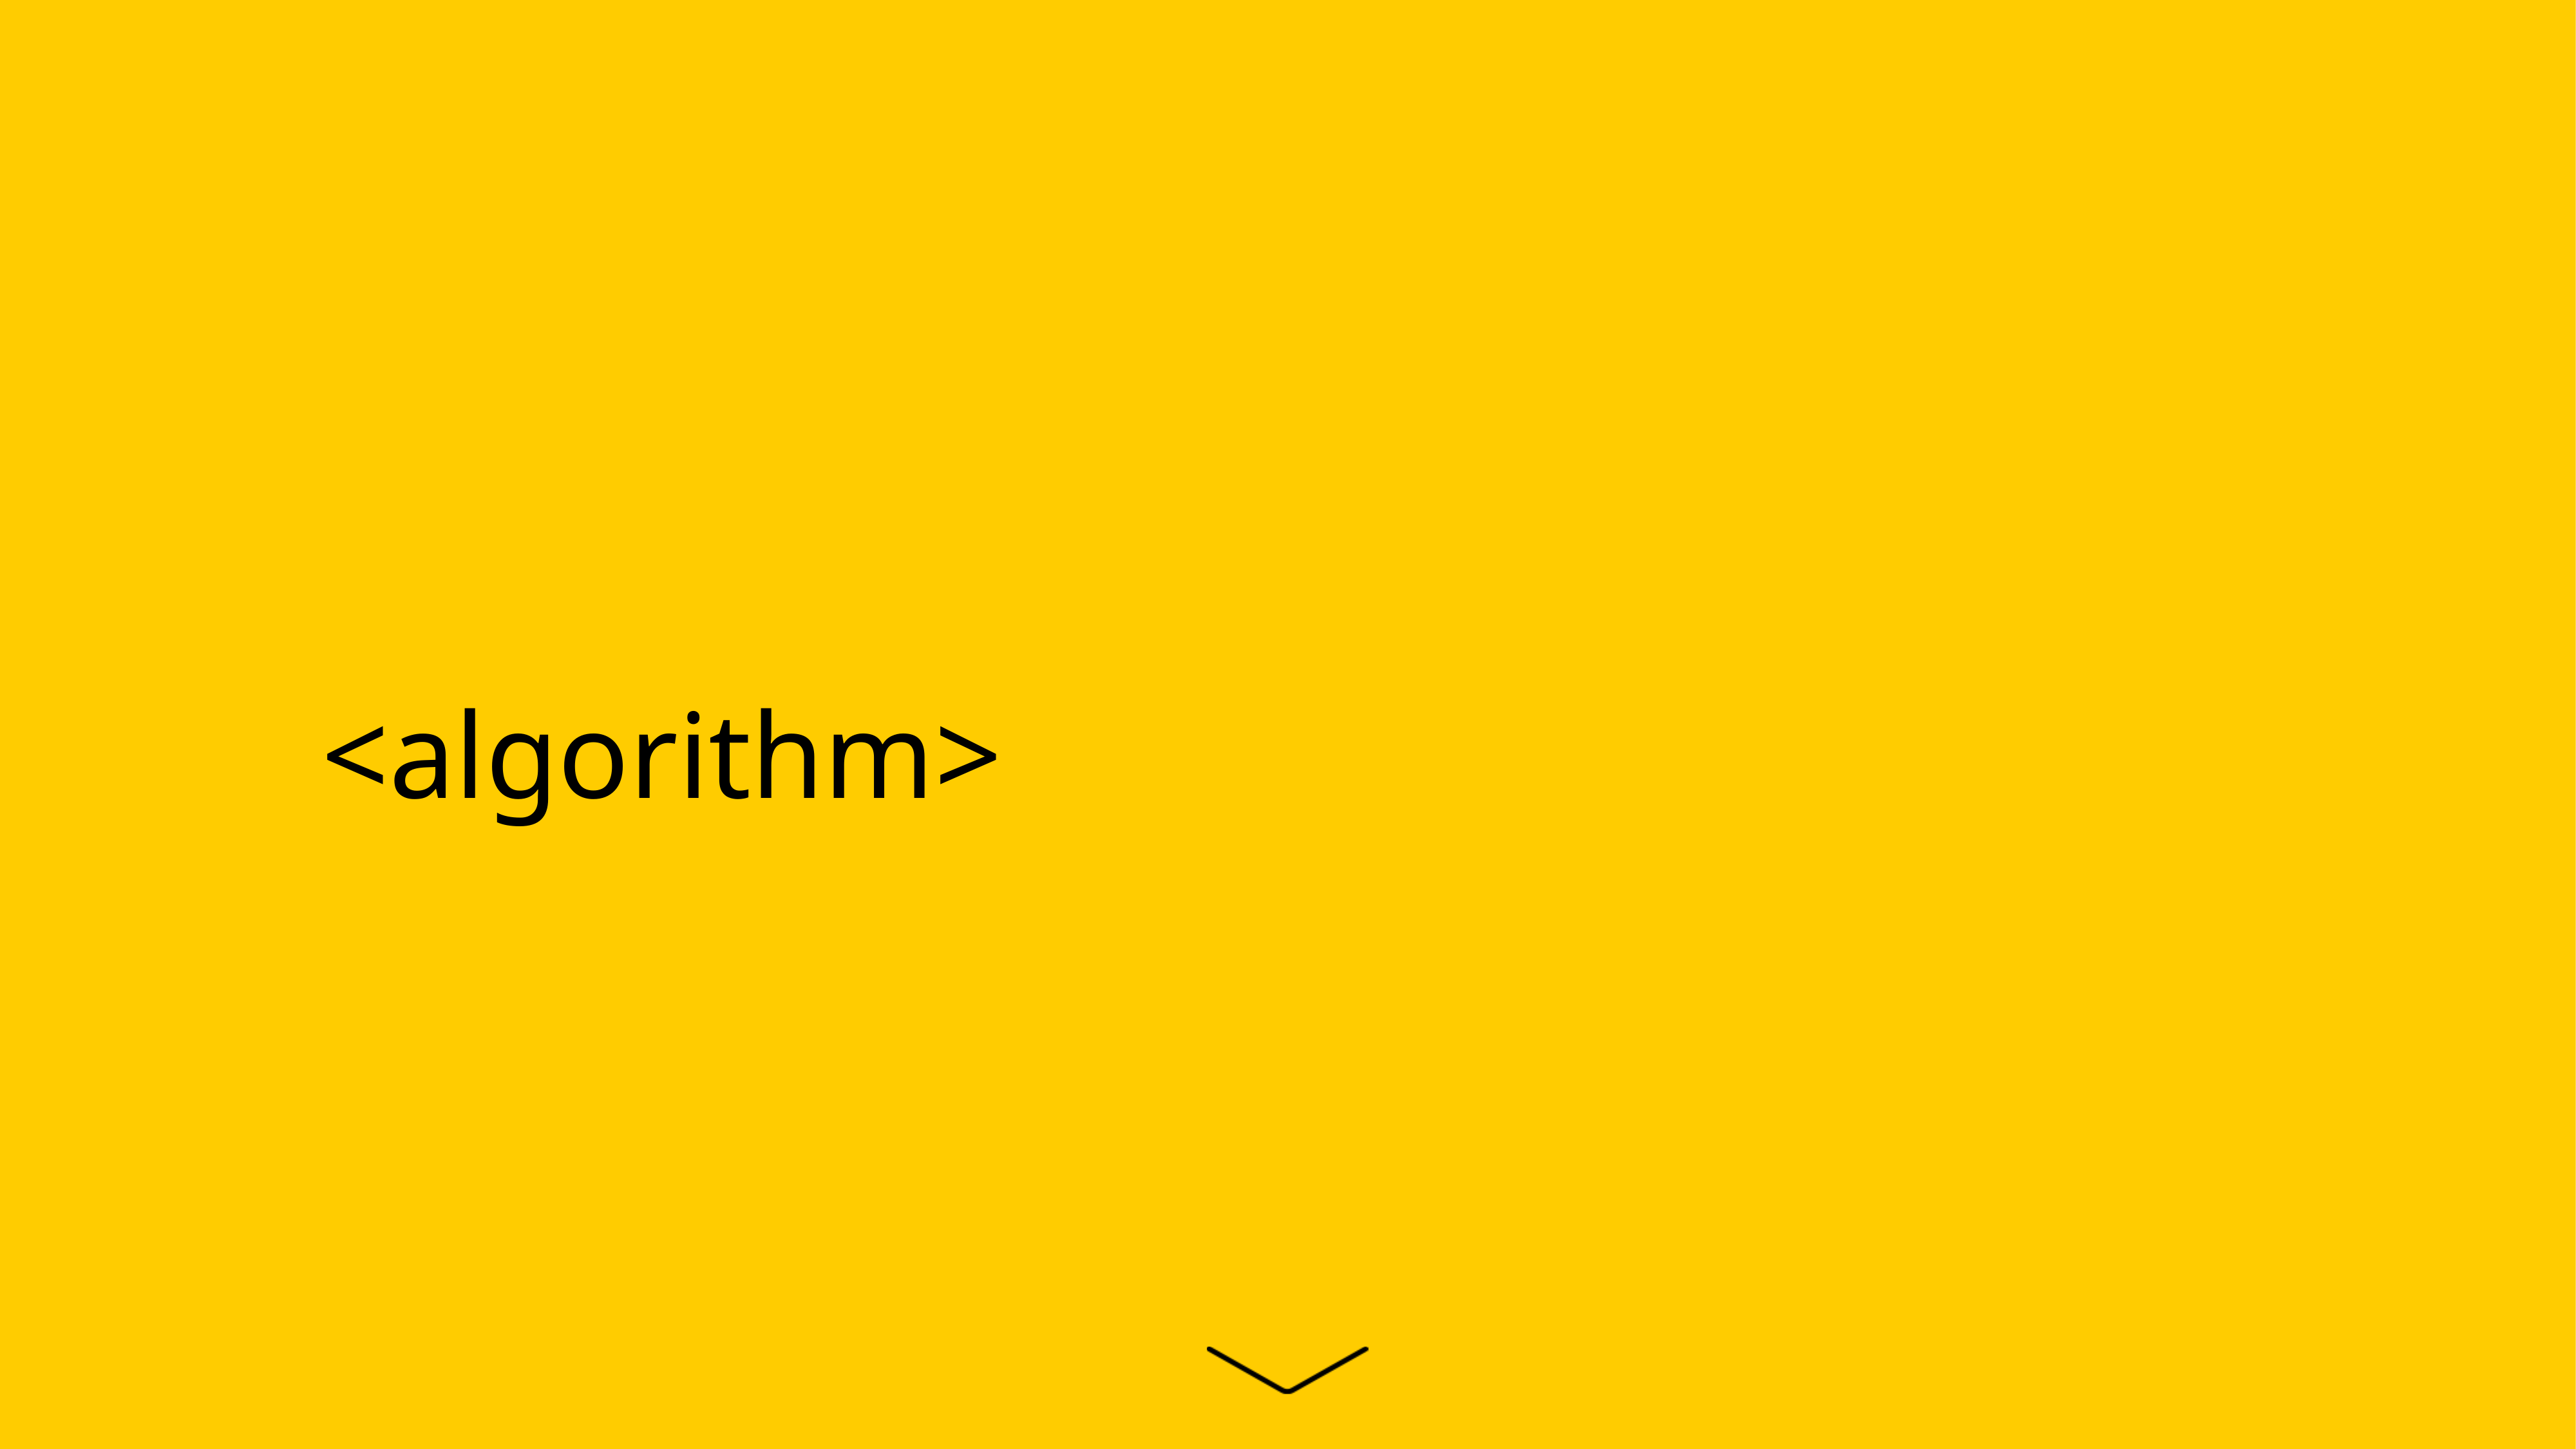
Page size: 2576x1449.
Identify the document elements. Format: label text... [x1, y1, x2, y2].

title <algorithm> [321, 429, 2253, 1074]
picture [1207, 1347, 1368, 1396]
